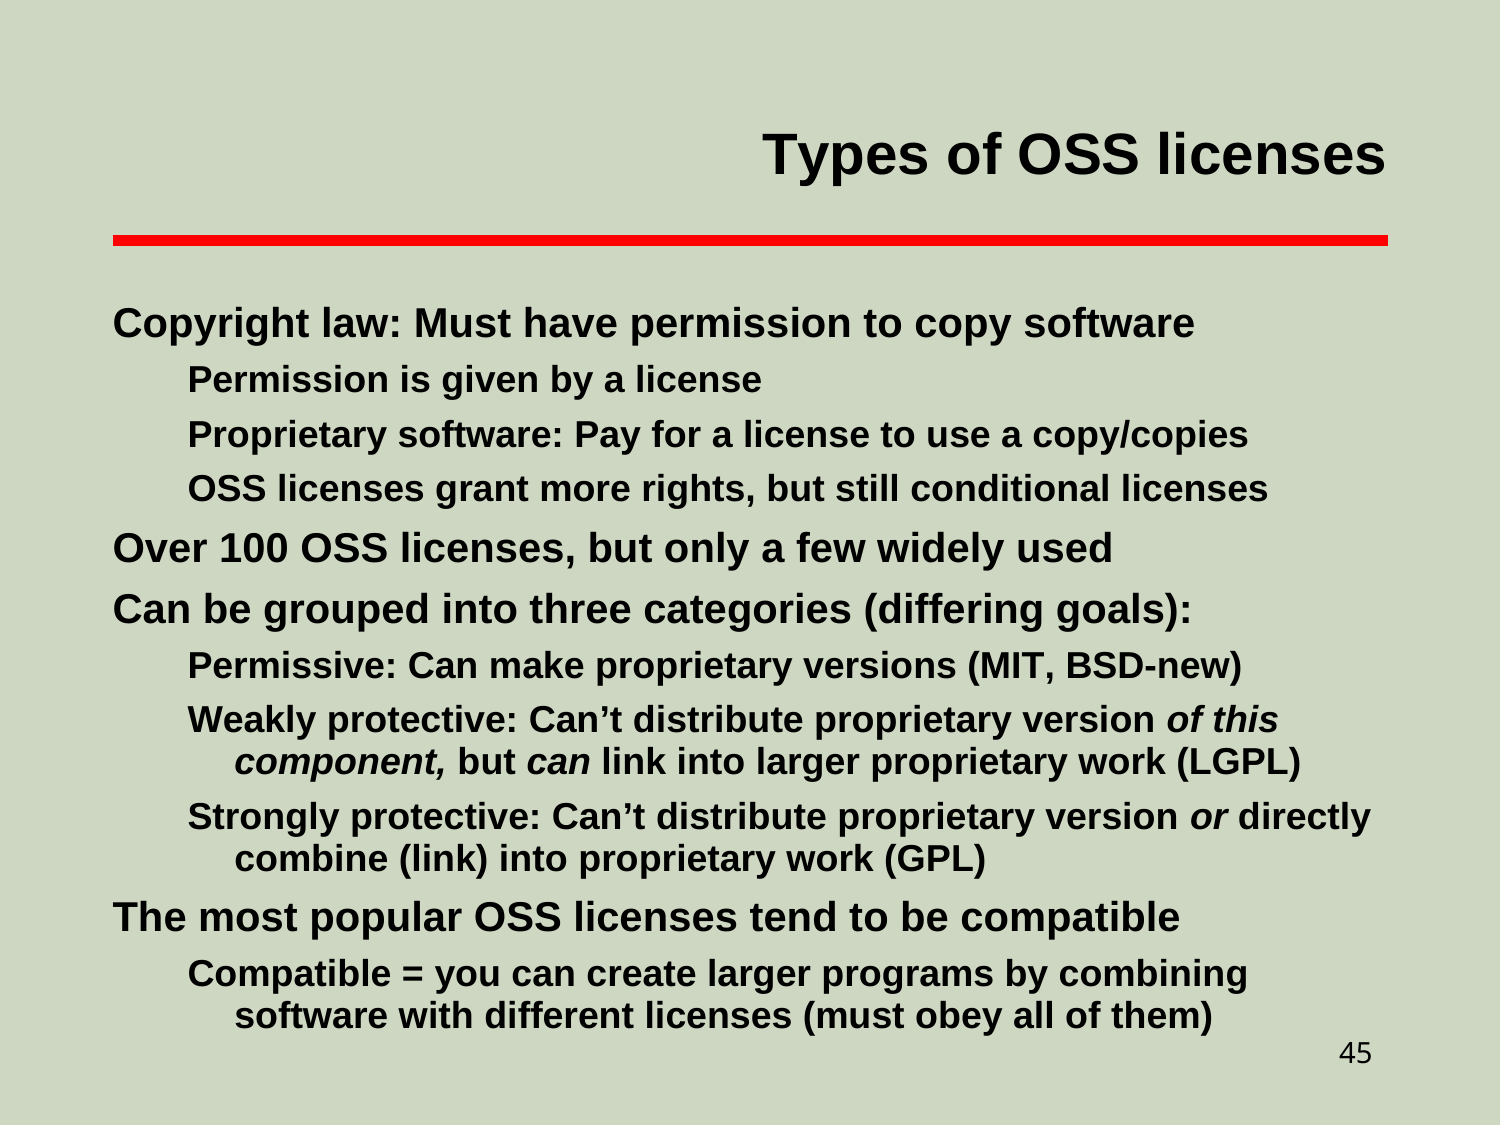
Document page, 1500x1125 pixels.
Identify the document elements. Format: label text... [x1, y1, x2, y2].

title Types of OSS licenses [337, 93, 1388, 217]
list Copyright law: Must have permission to copy software Permission is given by a license Proprietary software: Pay for a license to use a copy/copies OSS licenses grant more rights, but still conditional licenses Over 100 OSS licenses, but only a few widely used Can be grouped into three categories (differing goals): Permissive: Can make proprietary versions (MIT, BSD-new) Weakly protective: Can’t distribute proprietary version of this component, but can link into larger proprietary work (LGPL) Strongly protective: Can’t distribute proprietary version or directly combine (link) into proprietary work (GPL) The most popular OSS licenses tend to be compatible Compatible = you can create larger programs by combining software with different licenses (must obey all of them) [112, 299, 1388, 1084]
